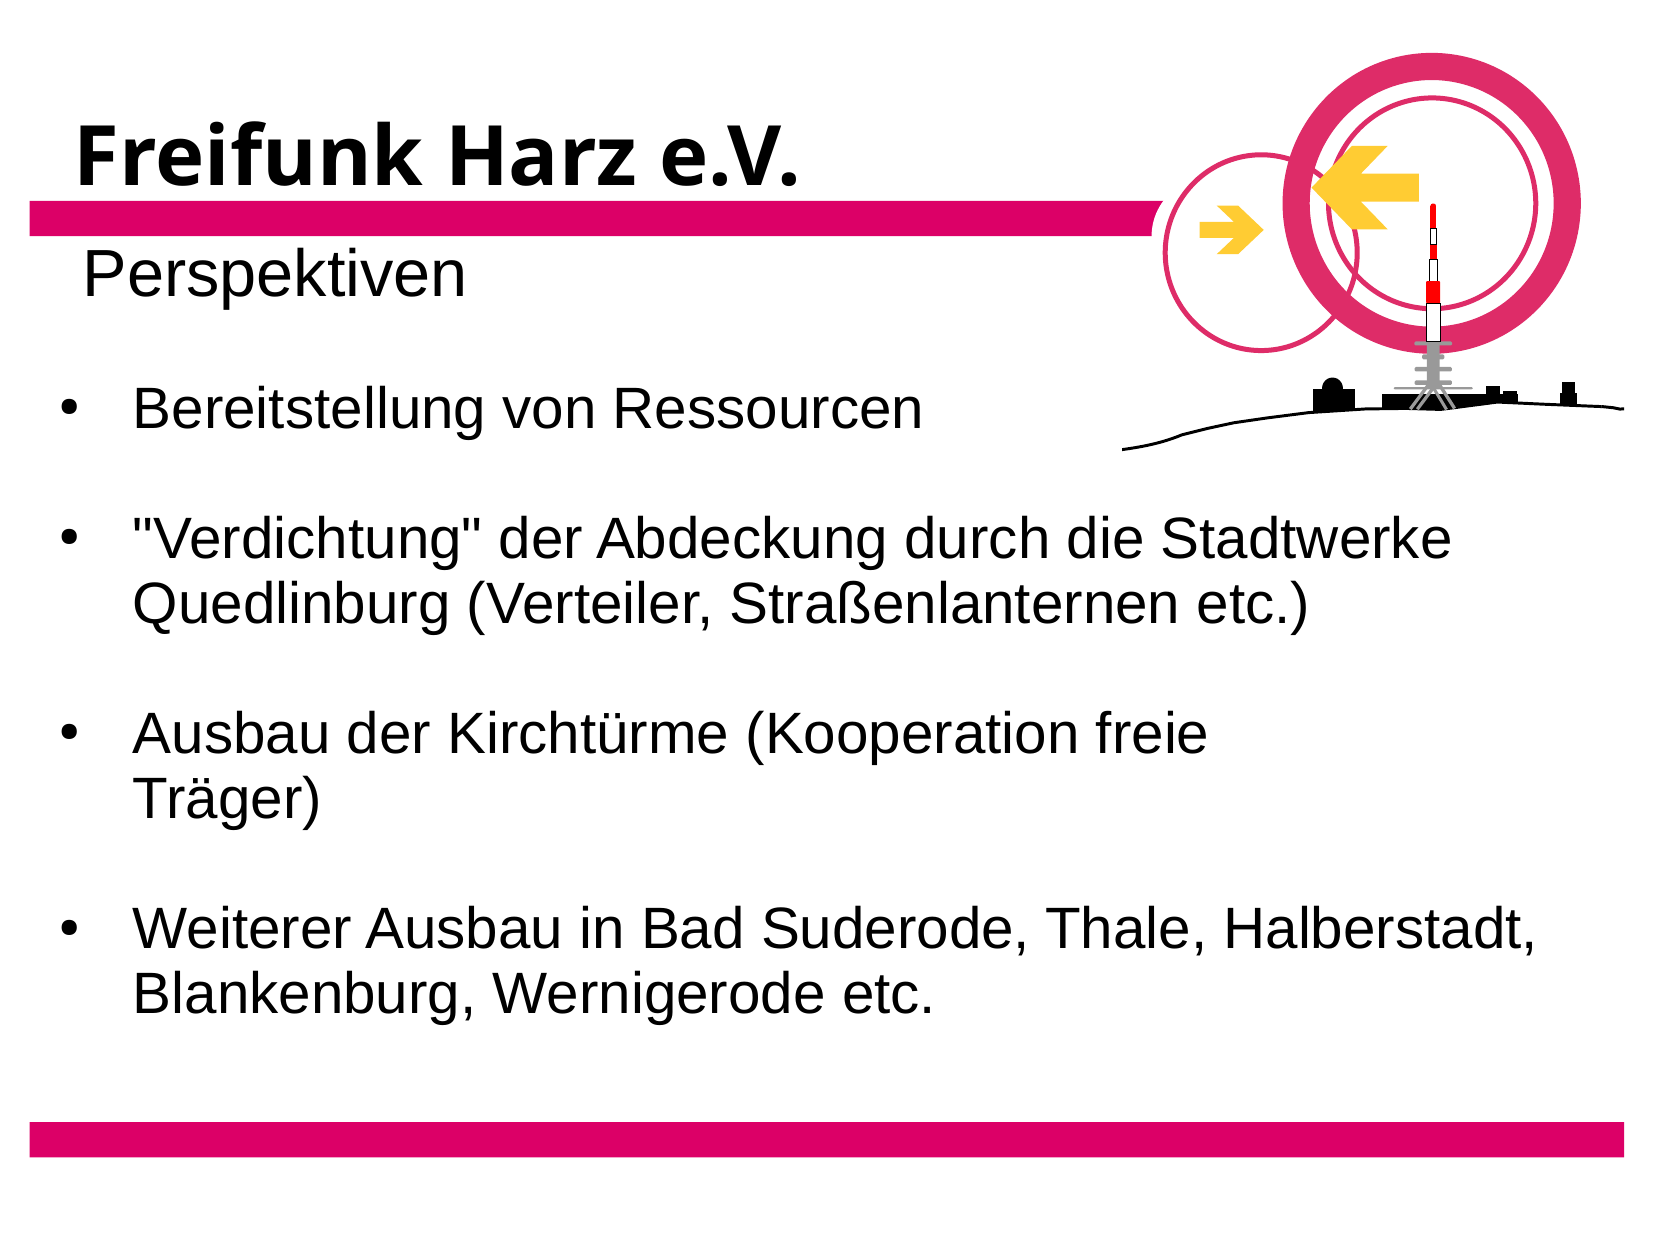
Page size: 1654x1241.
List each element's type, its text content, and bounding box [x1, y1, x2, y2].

subtitle Perspektiven Bereitstellung von Ressourcen "Verdichtung" der Abdeckung durch die Stadtwerke Quedlinburg (Verteiler, Straßenlanternen etc.) Ausbau der Kirchtürme (Kooperation freie Träger) Weiterer Ausbau in Bad Suderode, Thale, Halberstadt, Blankenburg, Wernigerode etc. [59, 236, 1571, 1231]
